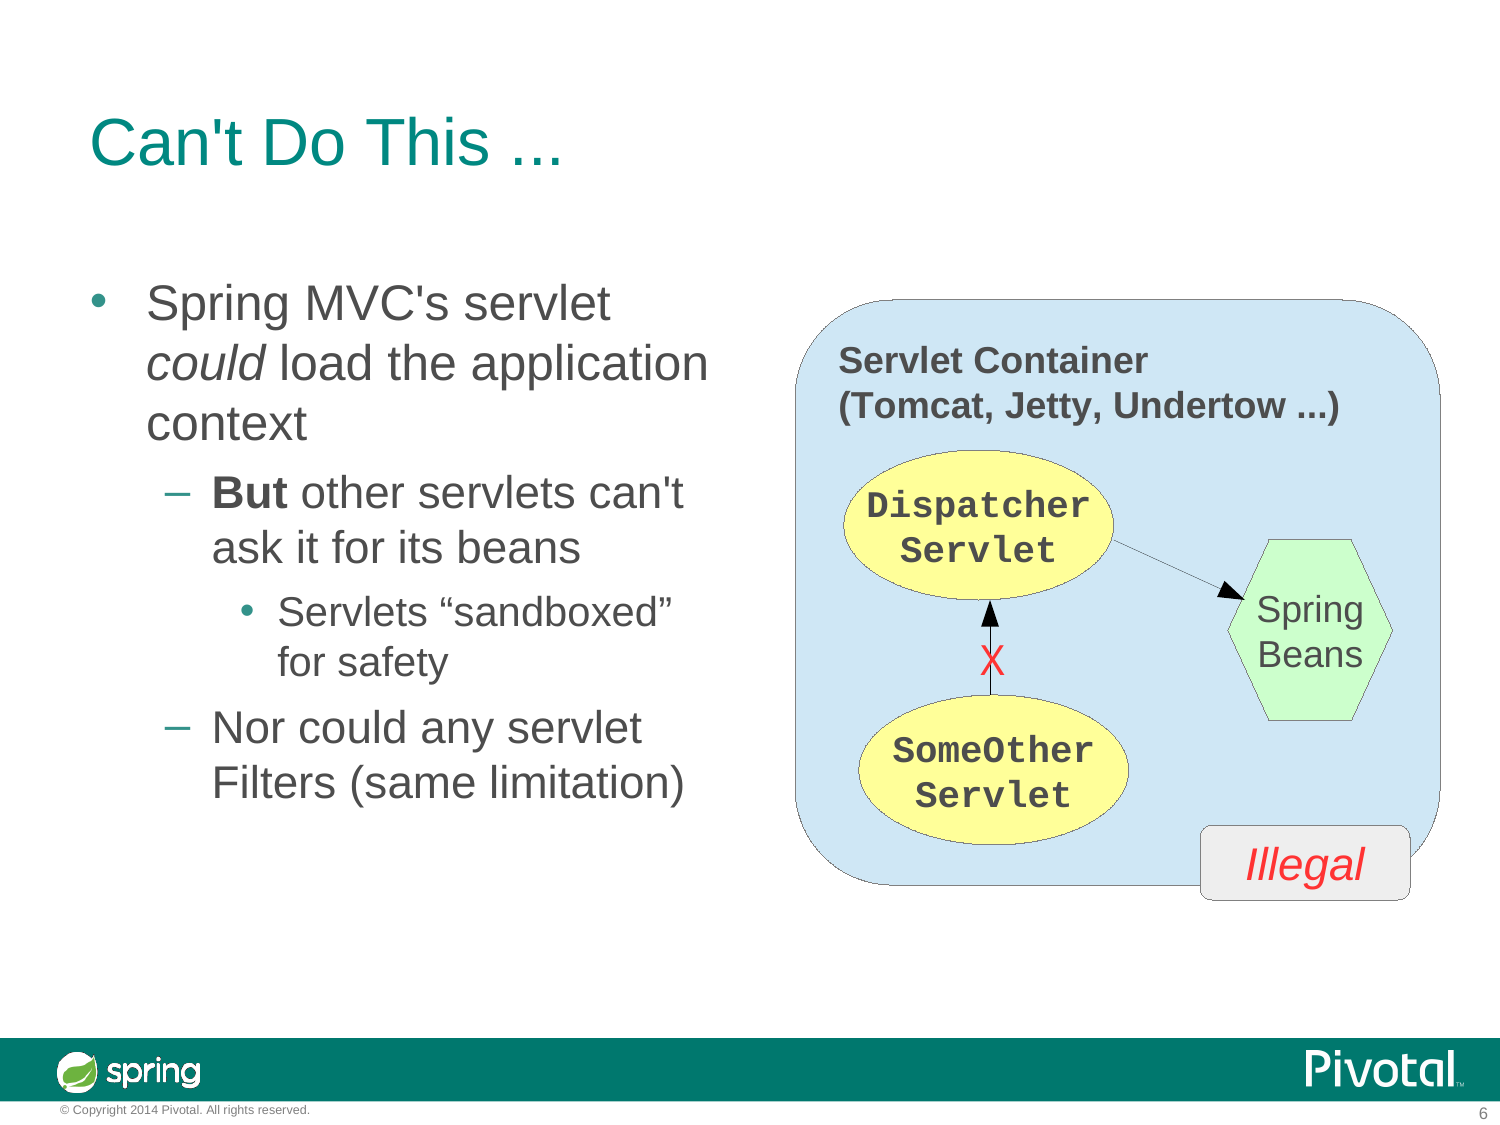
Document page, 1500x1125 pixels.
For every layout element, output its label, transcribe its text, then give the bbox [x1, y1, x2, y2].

text_box SomeOther Servlet [858, 694, 1129, 845]
picture [1306, 1050, 1464, 1087]
text_box Servlet Container (Tomcat, Jetty, Undertow ...) [795, 299, 1441, 886]
title Can't Do This ... [75, 45, 1426, 233]
text_box Illegal [1200, 825, 1411, 901]
picture [32, 1041, 210, 1103]
text_box Spring Beans [1227, 539, 1393, 721]
list Spring MVC's servlet could load the application context But other servlets can't ask it for its beans Servlets “sandboxed” for safety Nor could any servlet Filters (same limitation) [75, 262, 734, 1005]
text_box X [965, 626, 1021, 692]
text_box Dispatcher Servlet [843, 450, 1114, 601]
